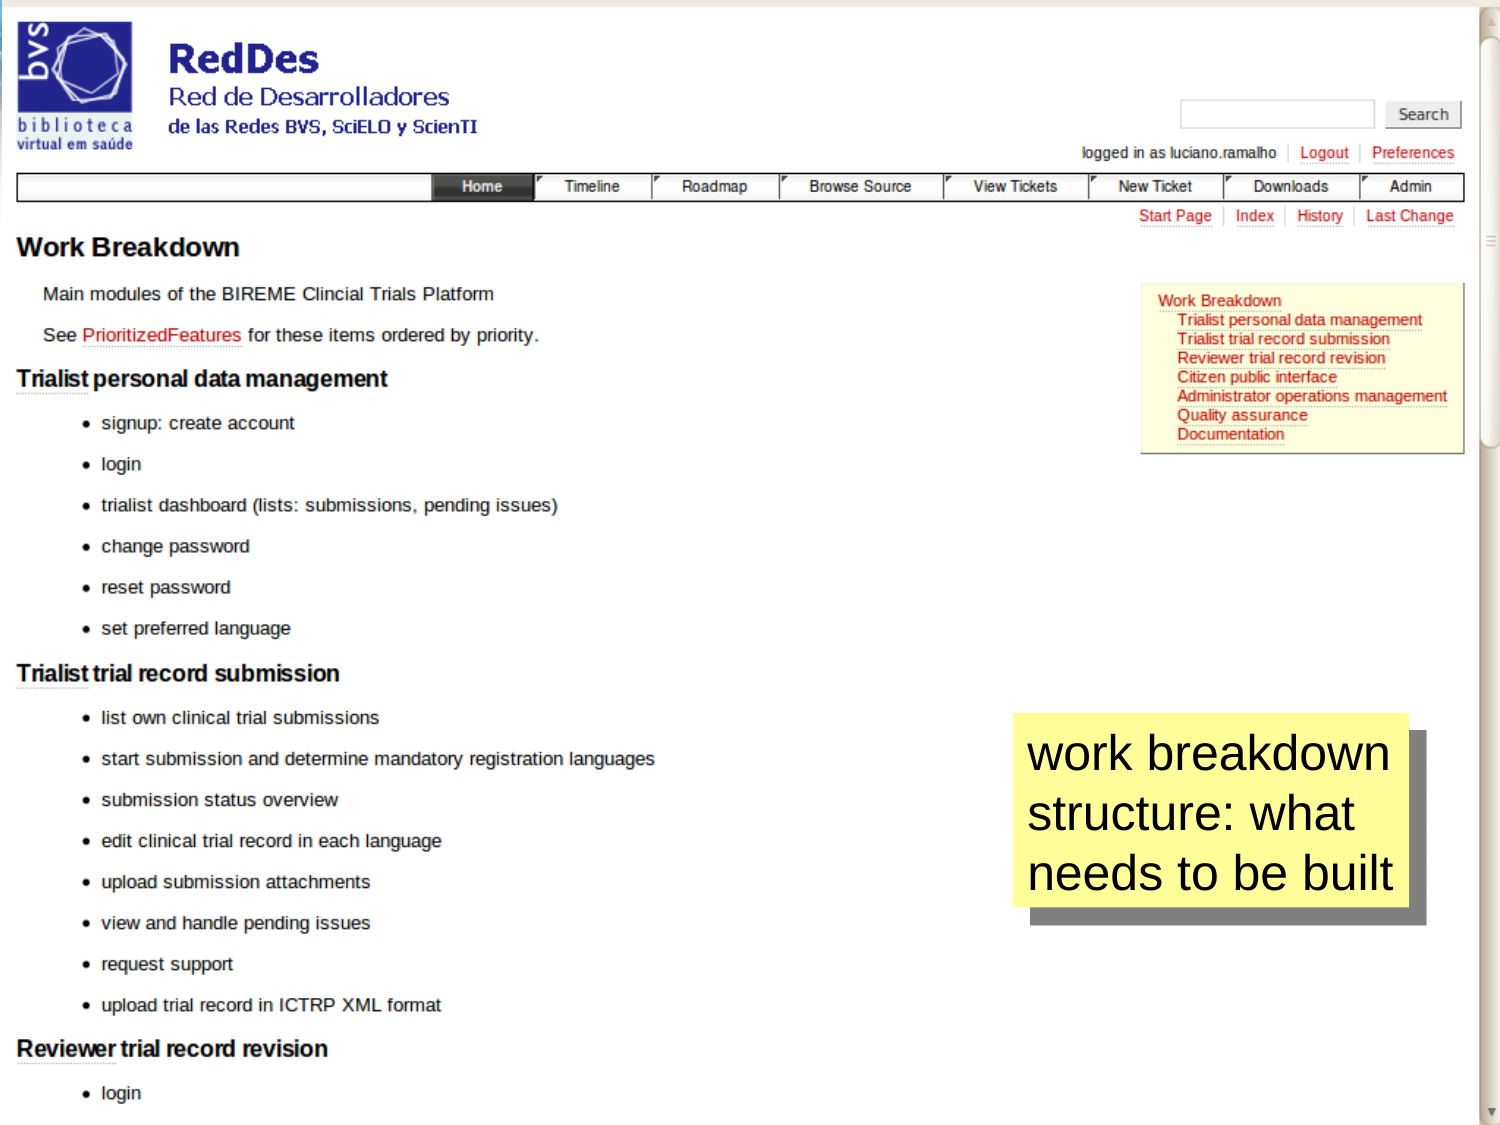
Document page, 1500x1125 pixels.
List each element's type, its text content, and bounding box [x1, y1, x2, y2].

picture [0, 0, 1500, 1125]
text_box work breakdown structure: what needs to be built [1012, 712, 1409, 908]
